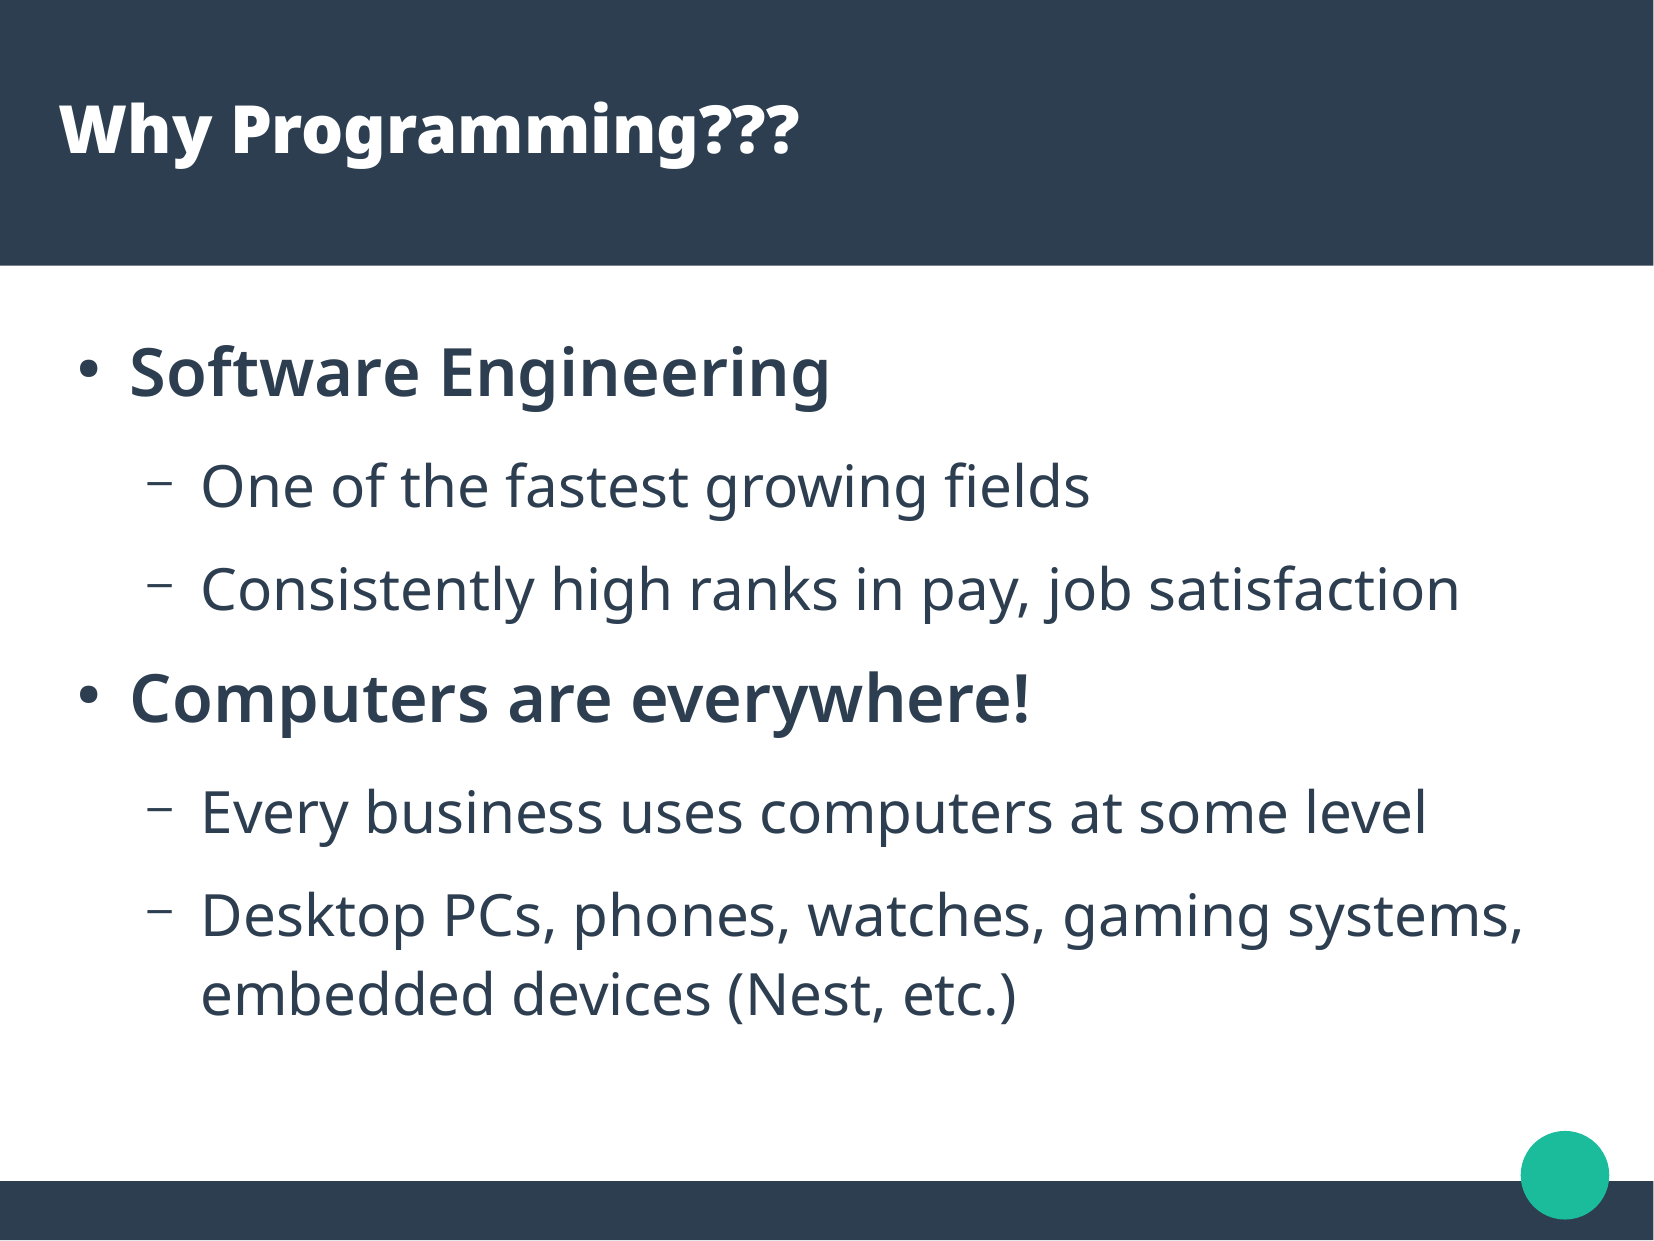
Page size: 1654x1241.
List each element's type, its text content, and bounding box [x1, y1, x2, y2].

title Why Programming??? [59, 49, 1595, 207]
list Software Engineering One of the fastest growing fields Consistently high ranks in pay, job satisfaction Computers are everywhere! Every business uses computers at some level Desktop PCs, phones, watches, gaming systems, embedded devices (Nest, etc.) [59, 324, 1595, 1152]
